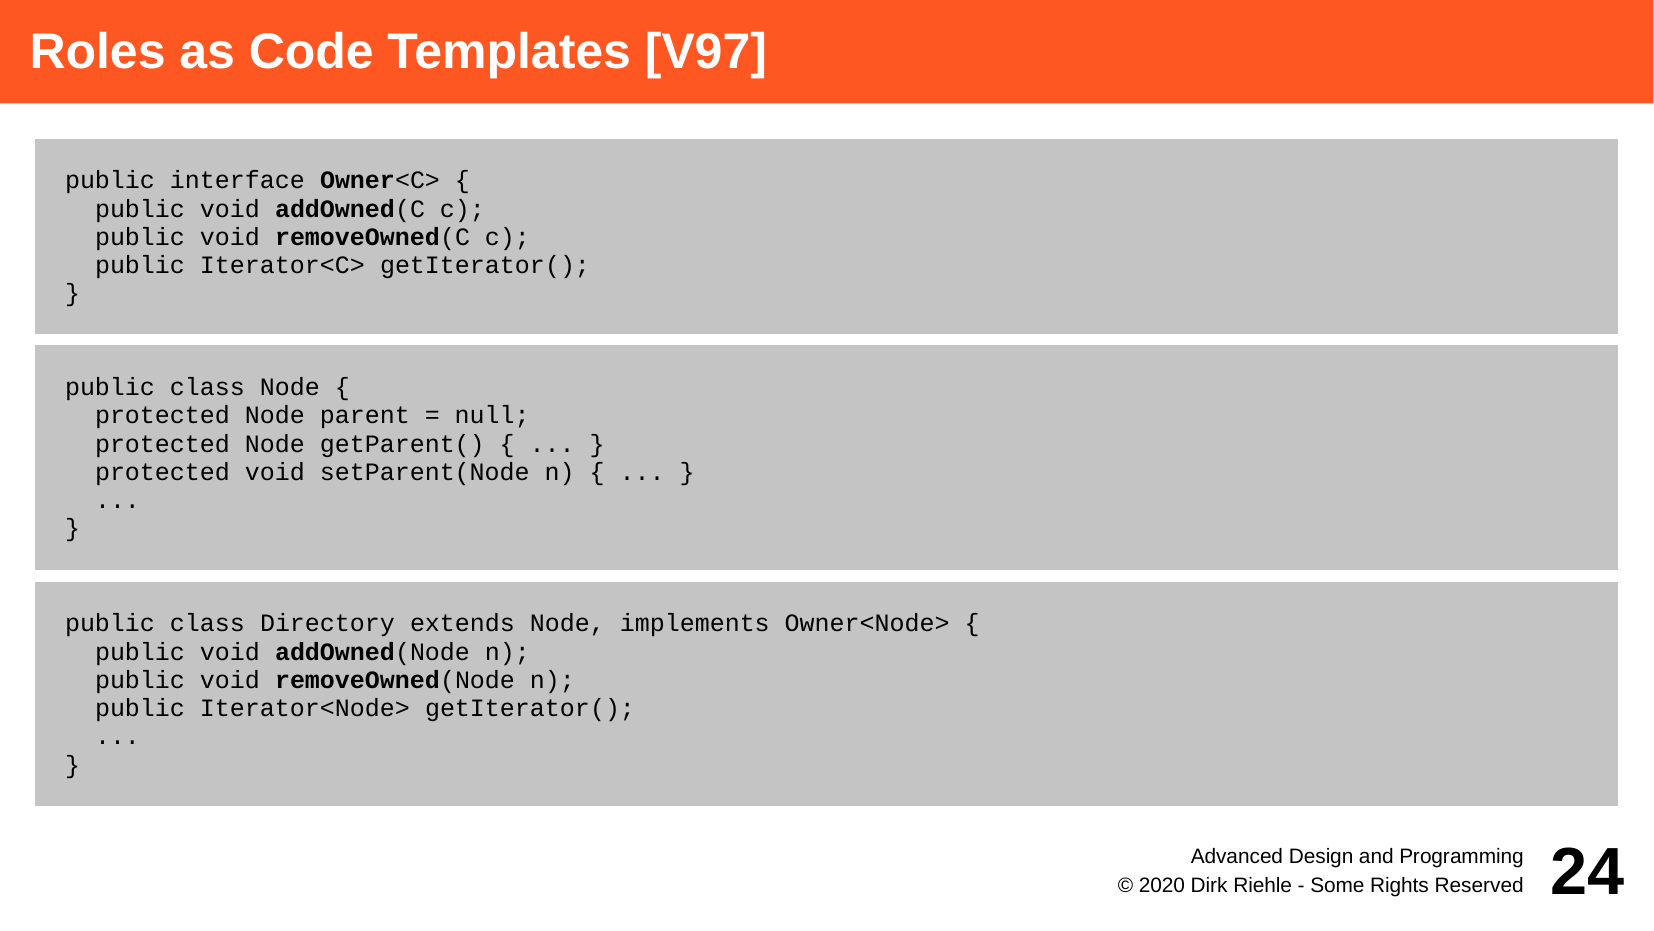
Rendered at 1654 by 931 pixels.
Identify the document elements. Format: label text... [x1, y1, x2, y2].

title Roles as Code Templates [V97] [0, 0, 1654, 104]
list public class Node { protected Node parent = null; protected Node getParent() { ... } protected void setParent(Node n) { ... } ... } [29, 339, 1625, 570]
list public interface Owner<C> { public void addOwned(C c); public void removeOwned(C c); public Iterator<C> getIterator(); } [29, 132, 1625, 334]
list public class Directory extends Node, implements Owner<Node> { public void addOwned(Node n); public void removeOwned(Node n); public Iterator<Node> getIterator(); ... } [29, 575, 1625, 813]
